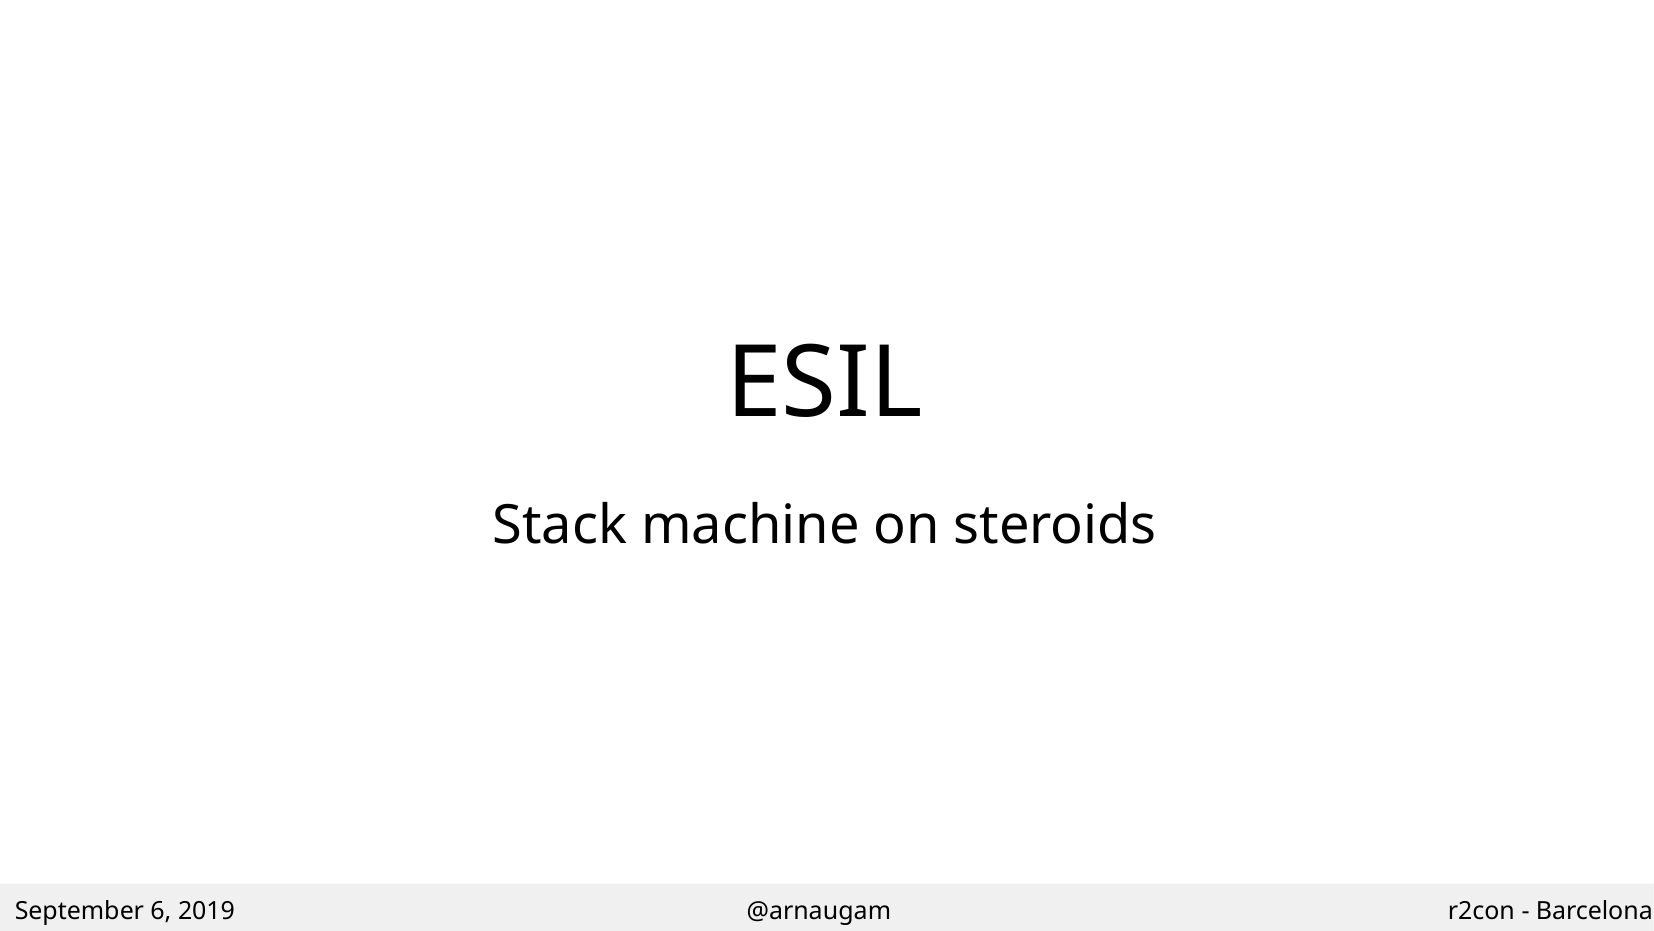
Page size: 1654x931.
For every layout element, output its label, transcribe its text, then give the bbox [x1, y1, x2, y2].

title ESIL [150, 300, 1501, 444]
title Stack machine on steroids [150, 444, 1501, 601]
